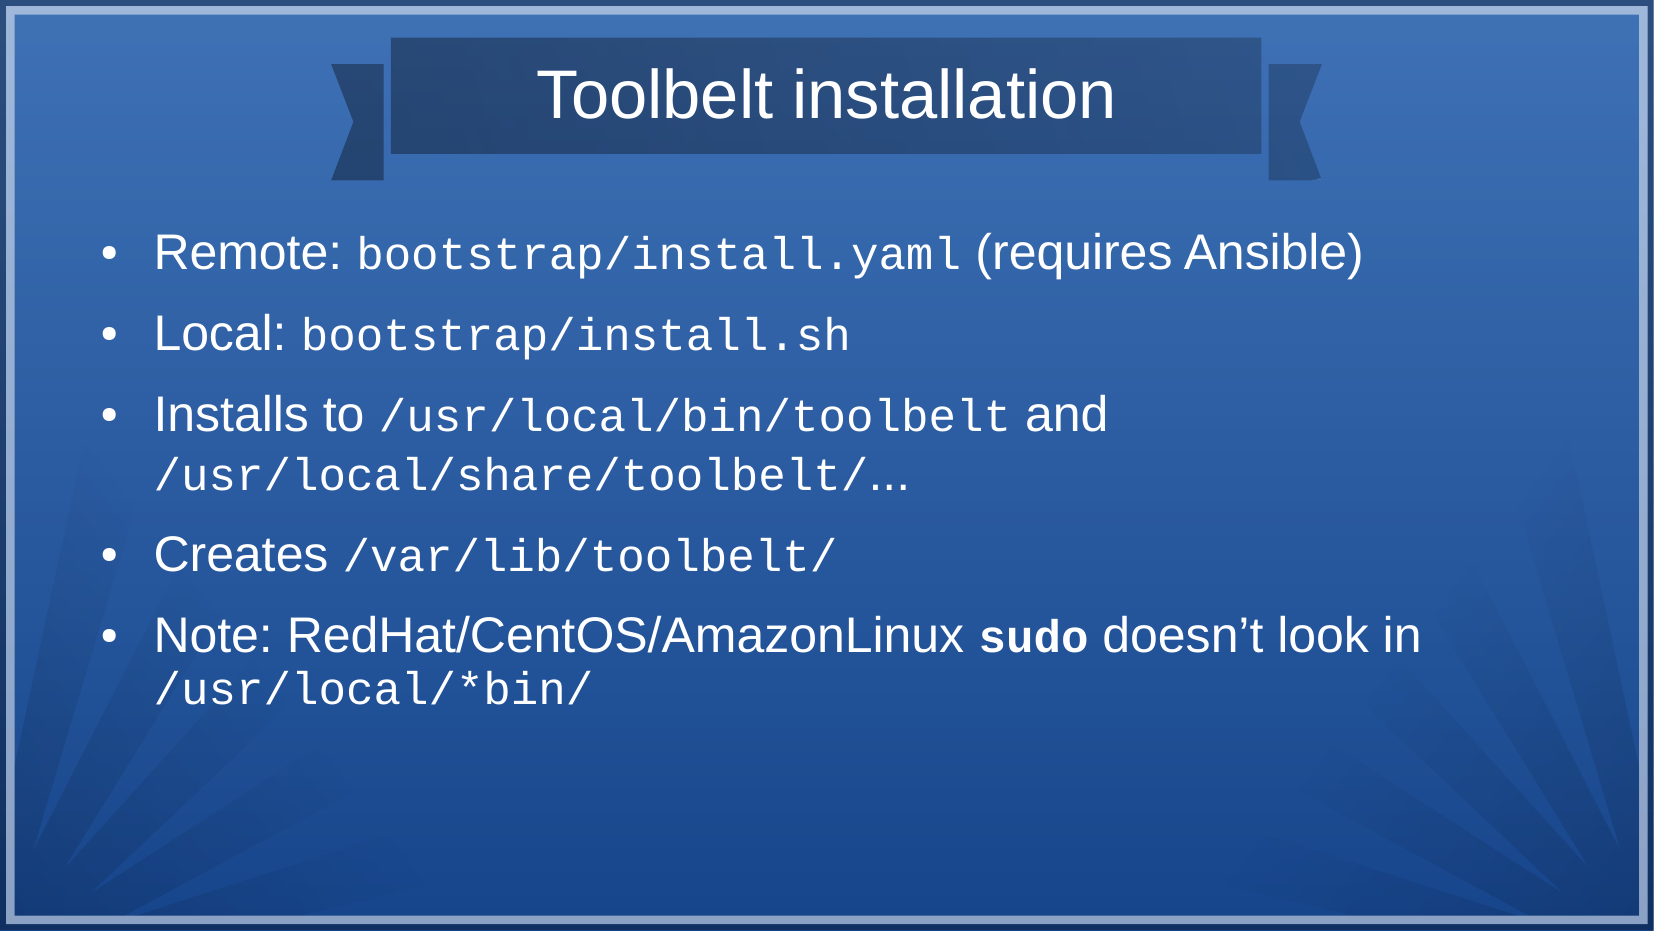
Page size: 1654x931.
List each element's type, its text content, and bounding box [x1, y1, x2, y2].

title Toolbelt installation [389, 35, 1264, 154]
list Remote: bootstrap/install.yaml (requires Ansible) Local: bootstrap/install.sh Installs to /usr/local/bin/toolbelt and /usr/local/share/toolbelt/... Creates /var/lib/toolbelt/ Note: RedHat/CentOS/AmazonLinux sudo doesn’t look in /usr/local/*bin/ [82, 224, 1571, 848]
